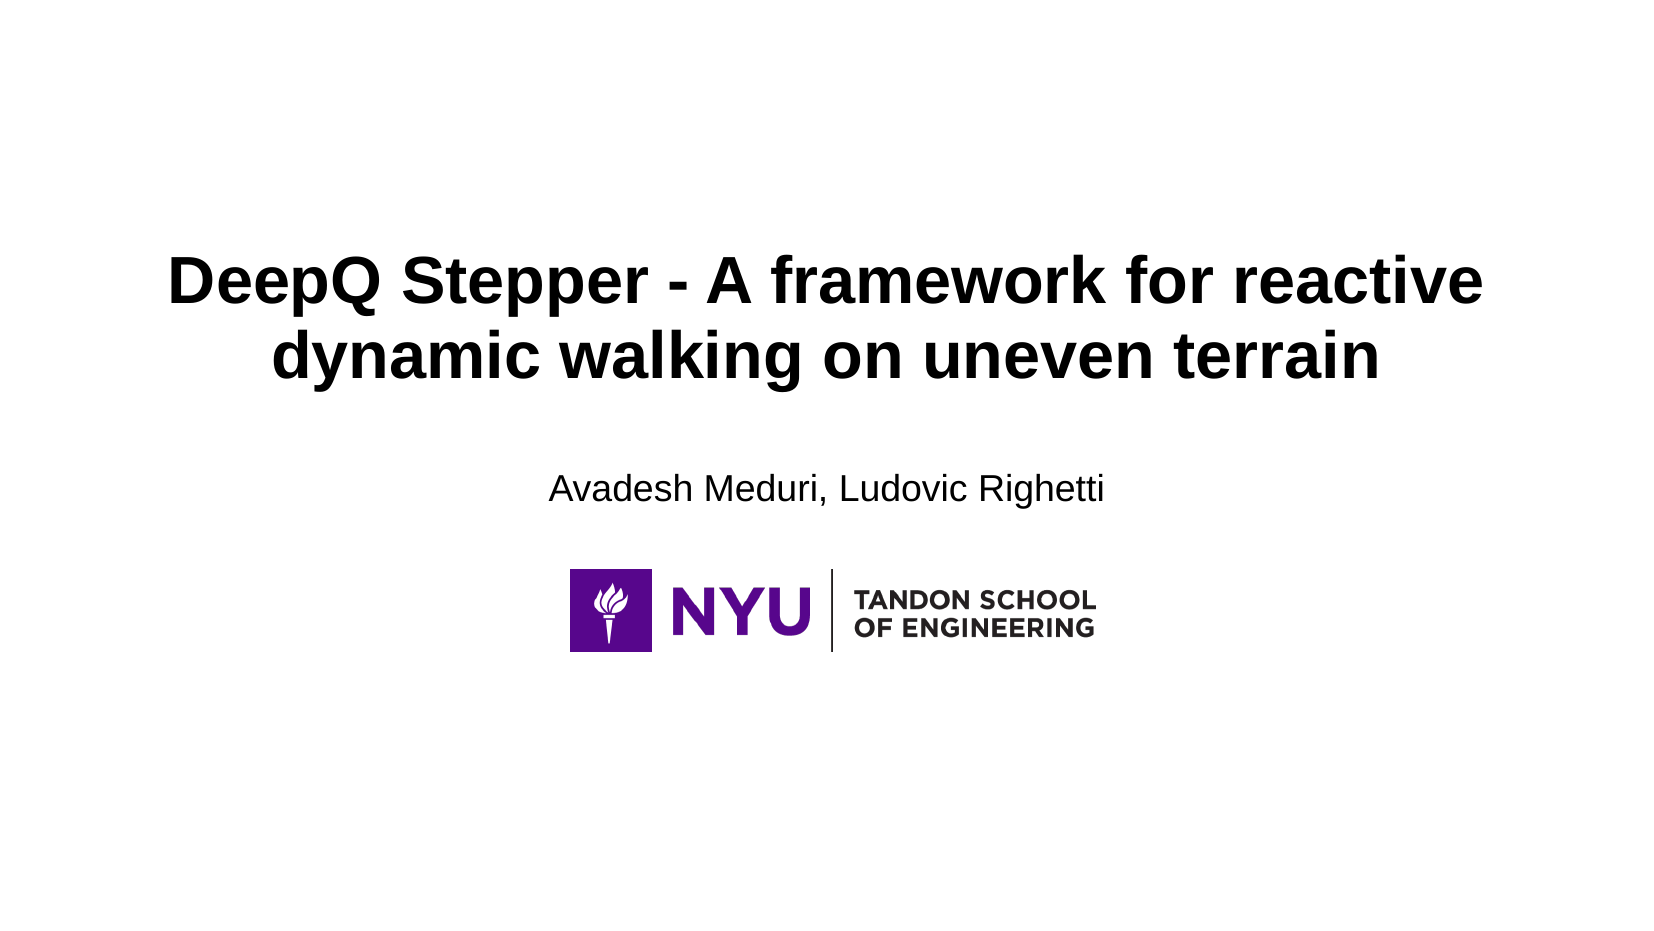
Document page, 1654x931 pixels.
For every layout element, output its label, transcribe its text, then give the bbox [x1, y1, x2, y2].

picture [570, 569, 1096, 652]
subtitle DeepQ Stepper - A framework for reactive dynamic walking on uneven terrain Avadesh Meduri, Ludovic Righetti [82, 37, 1571, 757]
